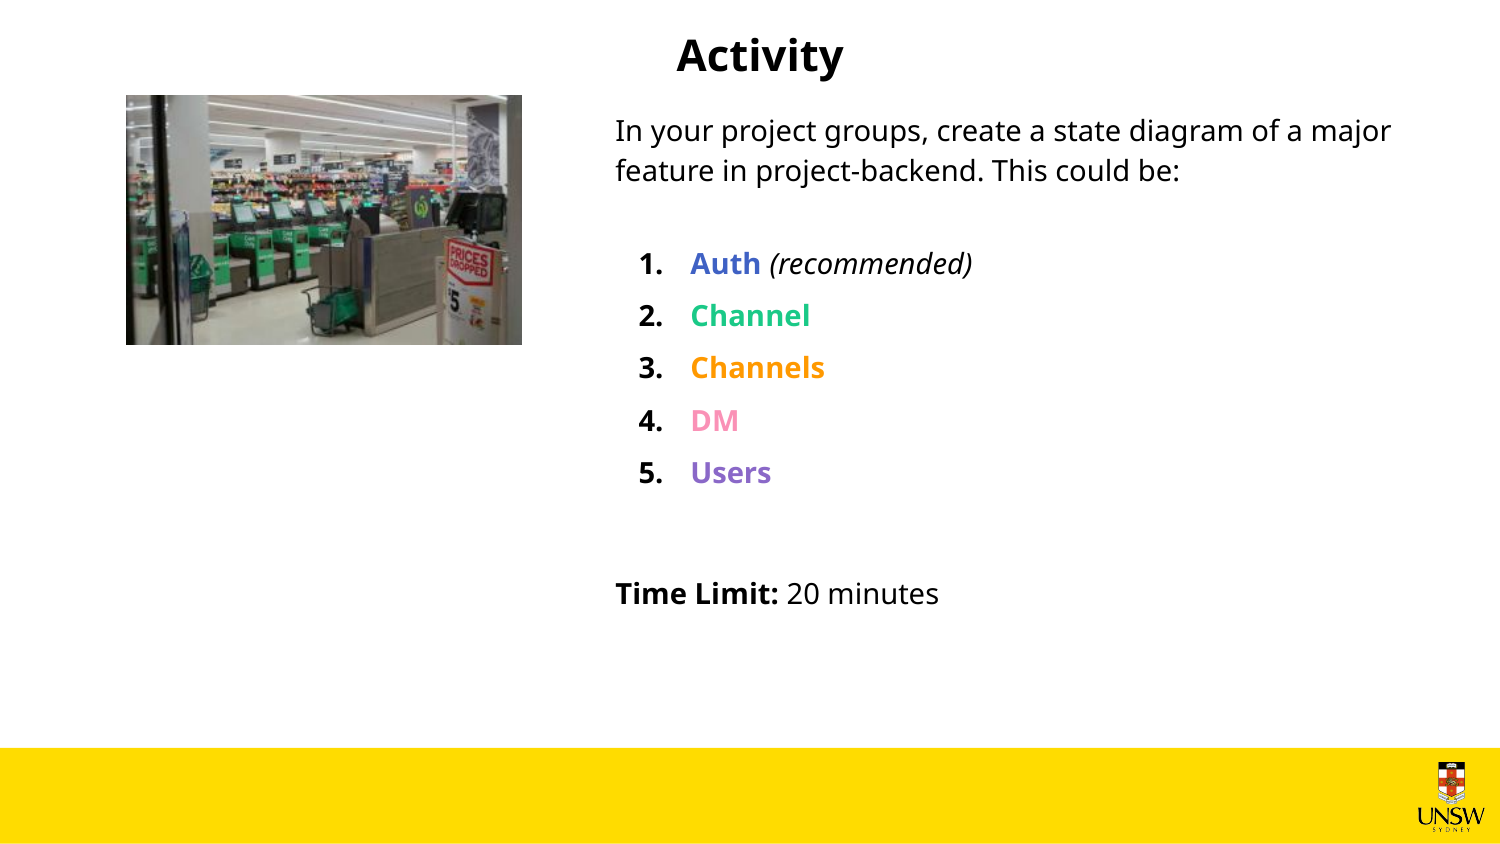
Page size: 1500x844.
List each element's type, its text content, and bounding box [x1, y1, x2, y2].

picture [1418, 762, 1485, 832]
text_box In your project groups, create a state diagram of a major feature in project-backend. This could be: Auth (recommended) Channel Channels DM Users Time Limit: 20 minutes [600, 56, 1500, 626]
picture [126, 95, 522, 345]
text_box Activity [661, 12, 1358, 96]
